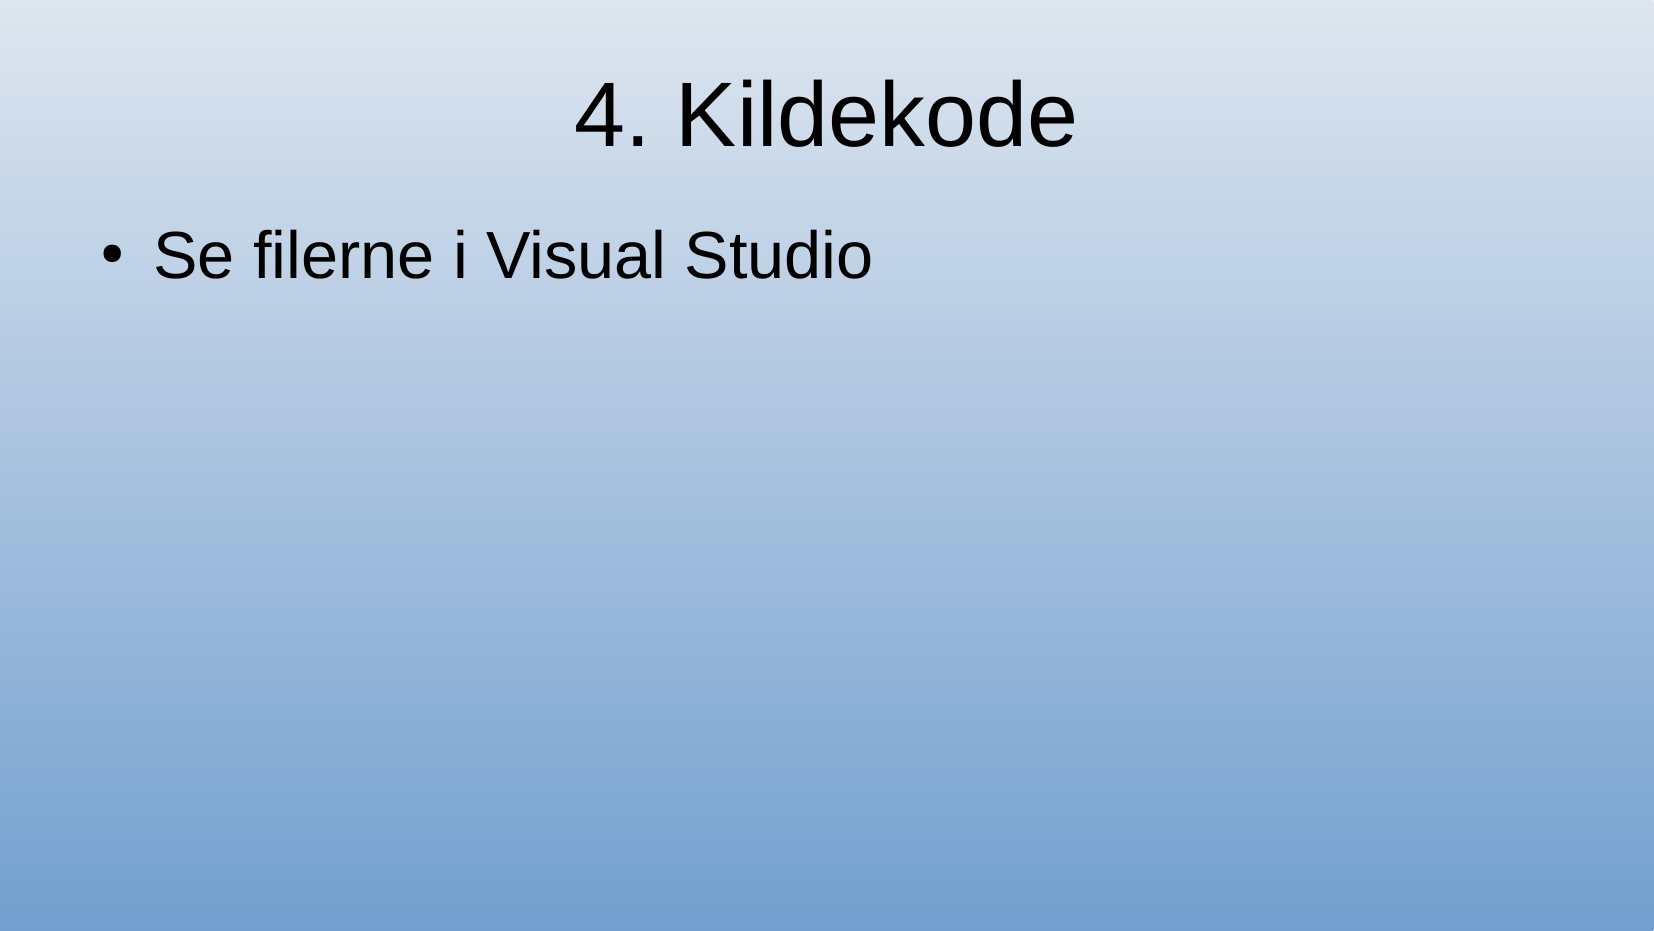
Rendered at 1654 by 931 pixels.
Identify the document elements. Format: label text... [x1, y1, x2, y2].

list Se filerne i Visual Studio [82, 217, 1571, 758]
title 4. Kildekode [82, 37, 1571, 193]
